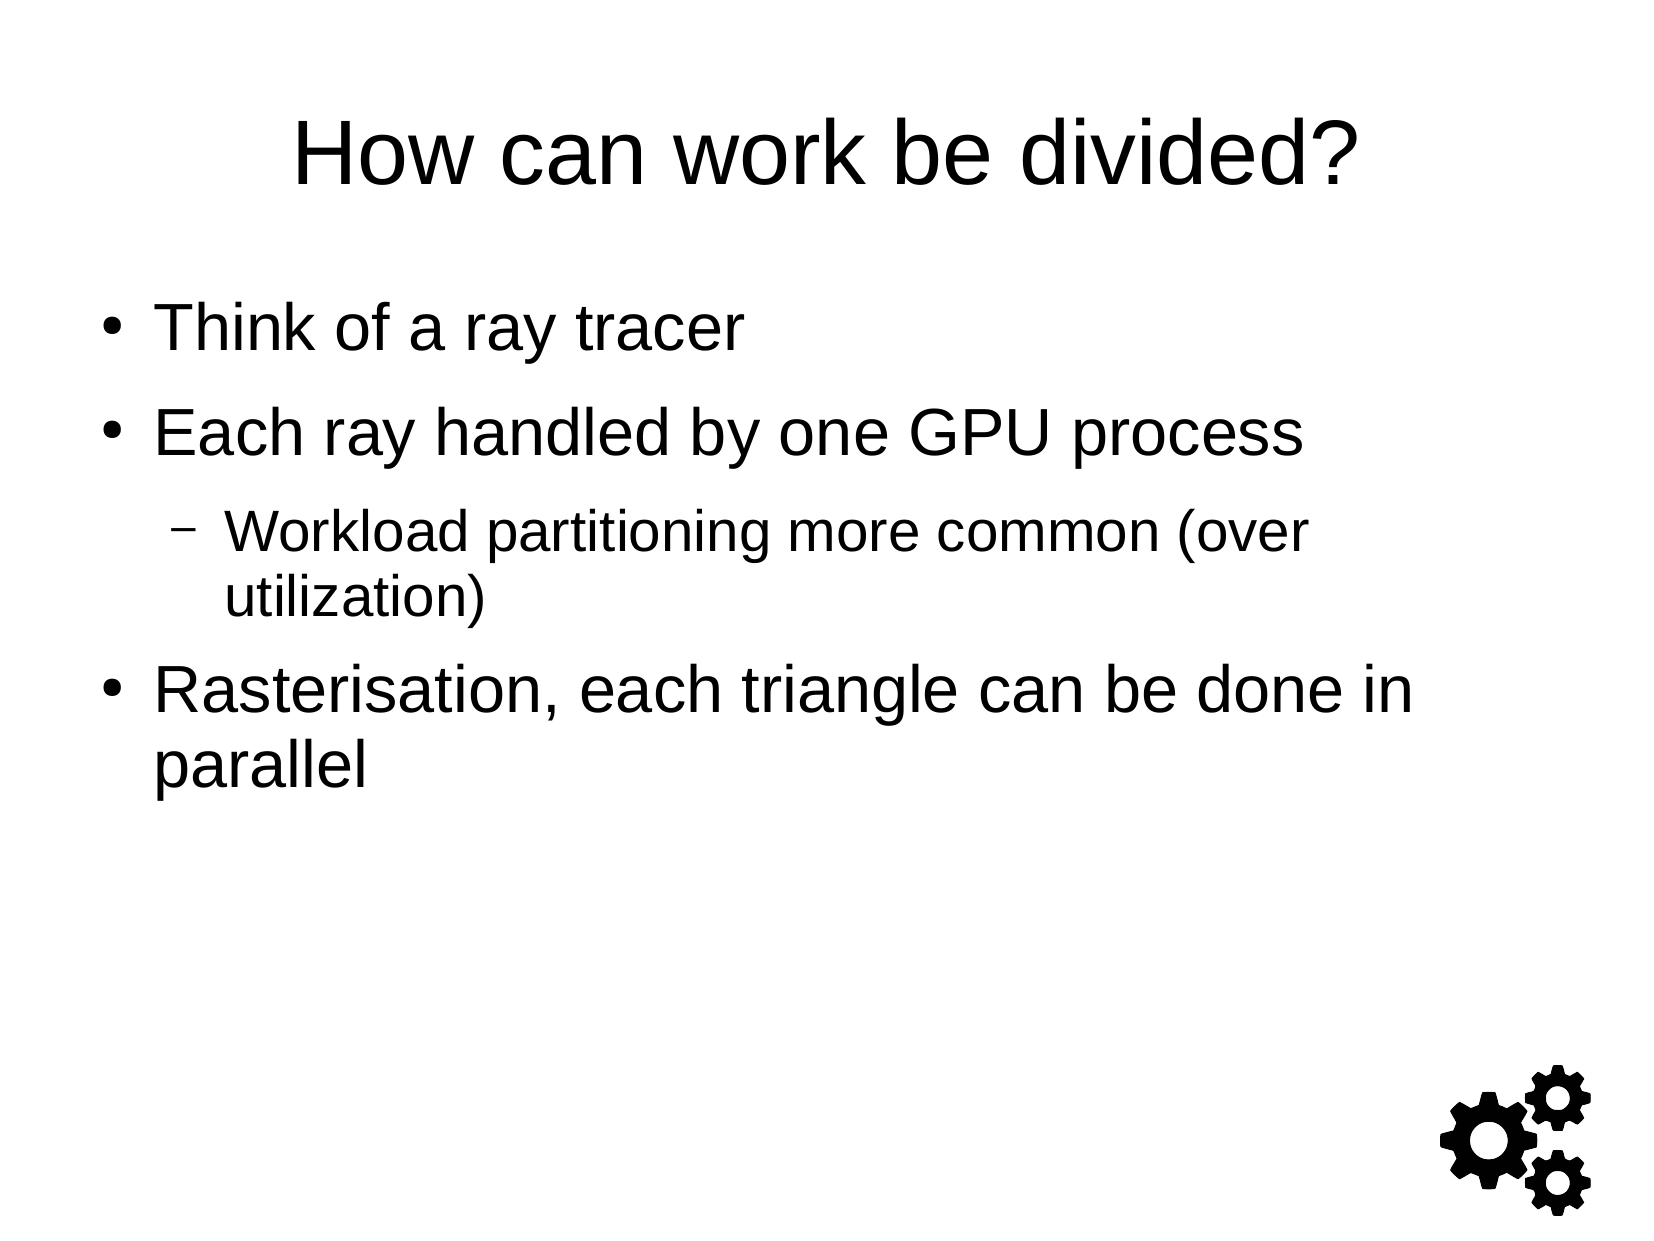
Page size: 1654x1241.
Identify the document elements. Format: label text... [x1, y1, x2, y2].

title How can work be divided? [82, 49, 1571, 257]
list Think of a ray tracer Each ray handled by one GPU process Workload partitioning more common (over utilization) Rasterisation, each triangle can be done in parallel [82, 290, 1571, 1010]
picture [1440, 1065, 1591, 1216]
